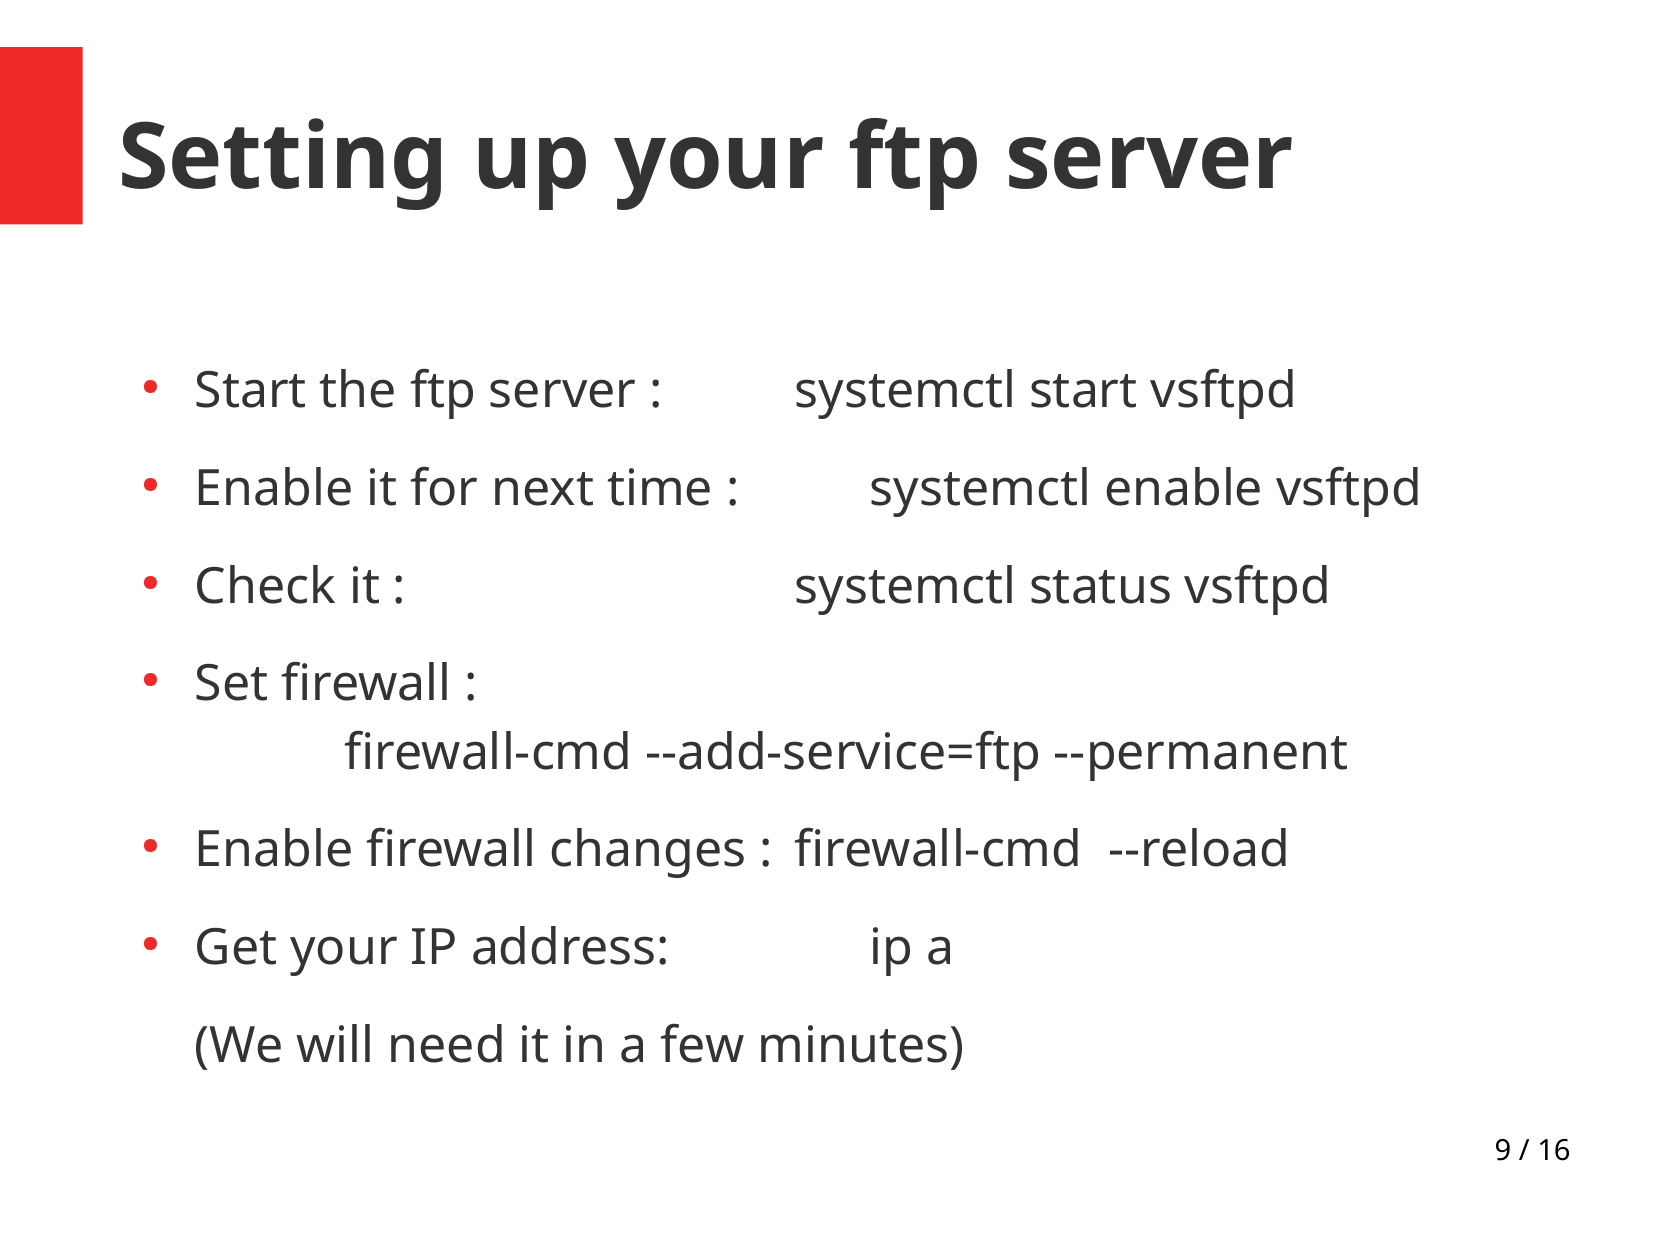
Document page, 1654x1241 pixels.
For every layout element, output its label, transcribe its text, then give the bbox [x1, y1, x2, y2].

title Setting up your ftp server [118, 49, 1571, 257]
list Start the ftp server : systemctl start vsftpd Enable it for next time : systemctl enable vsftpd Check it : systemctl status vsftpd Set firewall : firewall-cmd --add-service=ftp --permanent Enable firewall changes : firewall-cmd --reload Get your IP address: ip a (We will need it in a few minutes) [124, 354, 1542, 1074]
